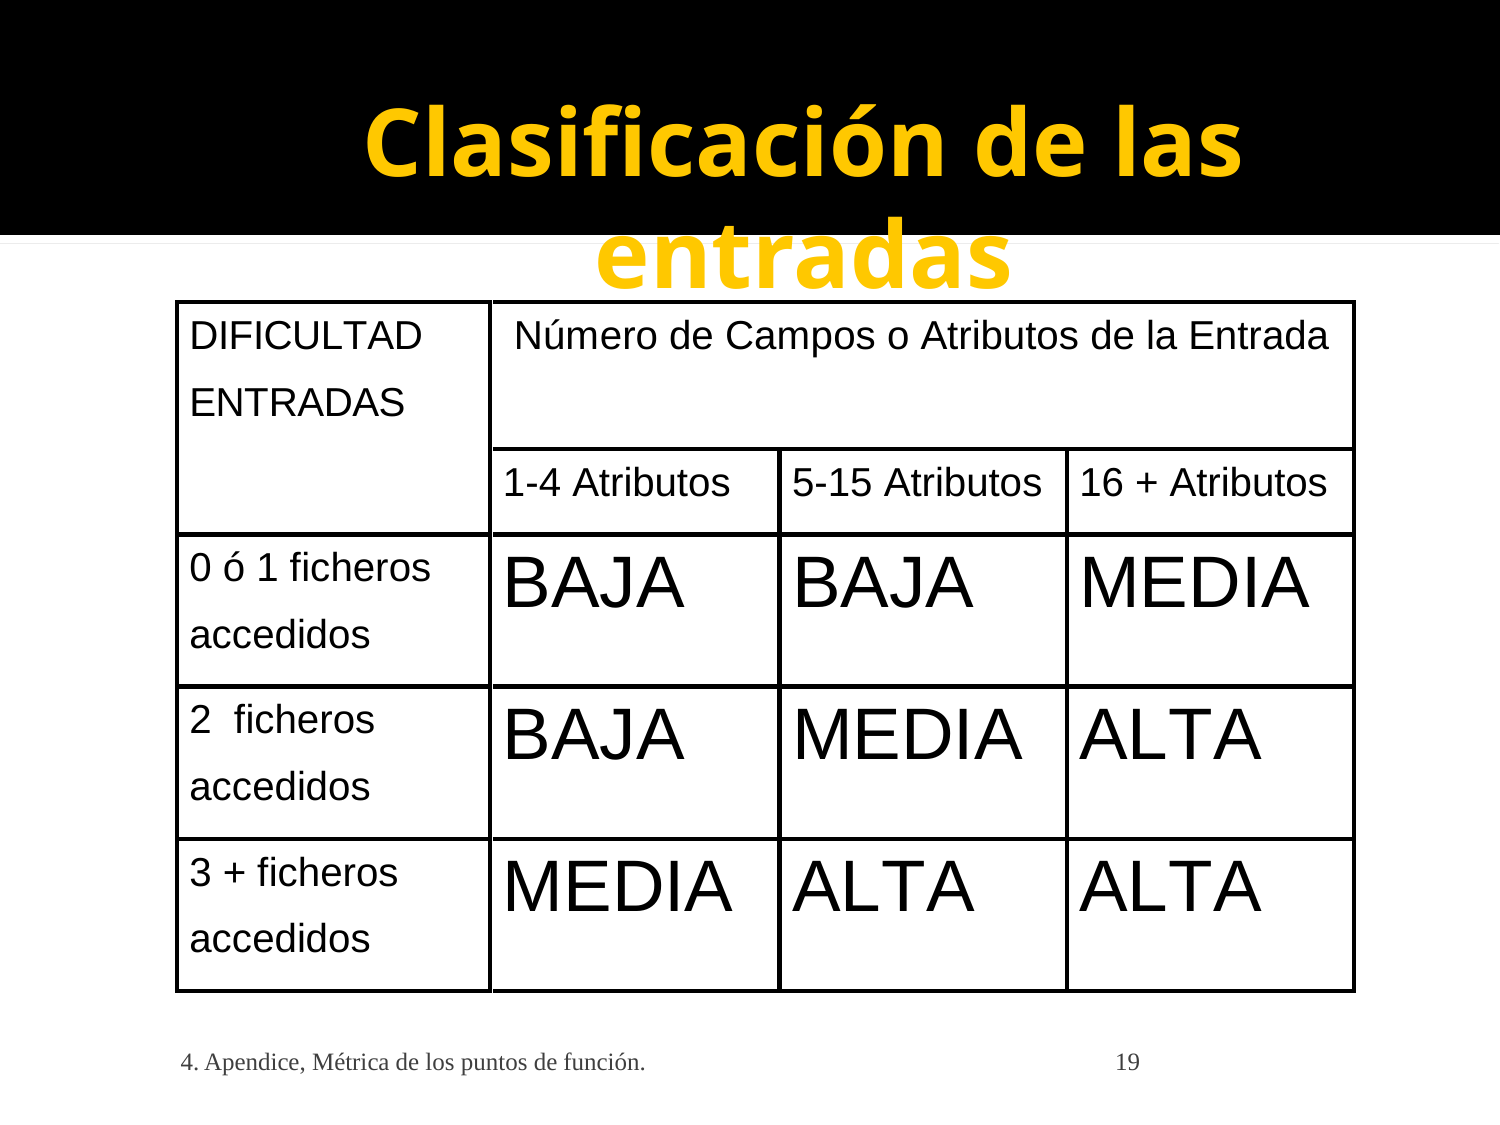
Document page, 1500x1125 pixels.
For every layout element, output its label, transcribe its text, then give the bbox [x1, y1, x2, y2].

text_box [1100, 1037, 1438, 1075]
chart [162, 299, 1426, 1040]
title Clasificación de las entradas [162, 75, 1438, 263]
text_box 4. Apendice, Métrica de los puntos de función. [162, 1040, 951, 1075]
